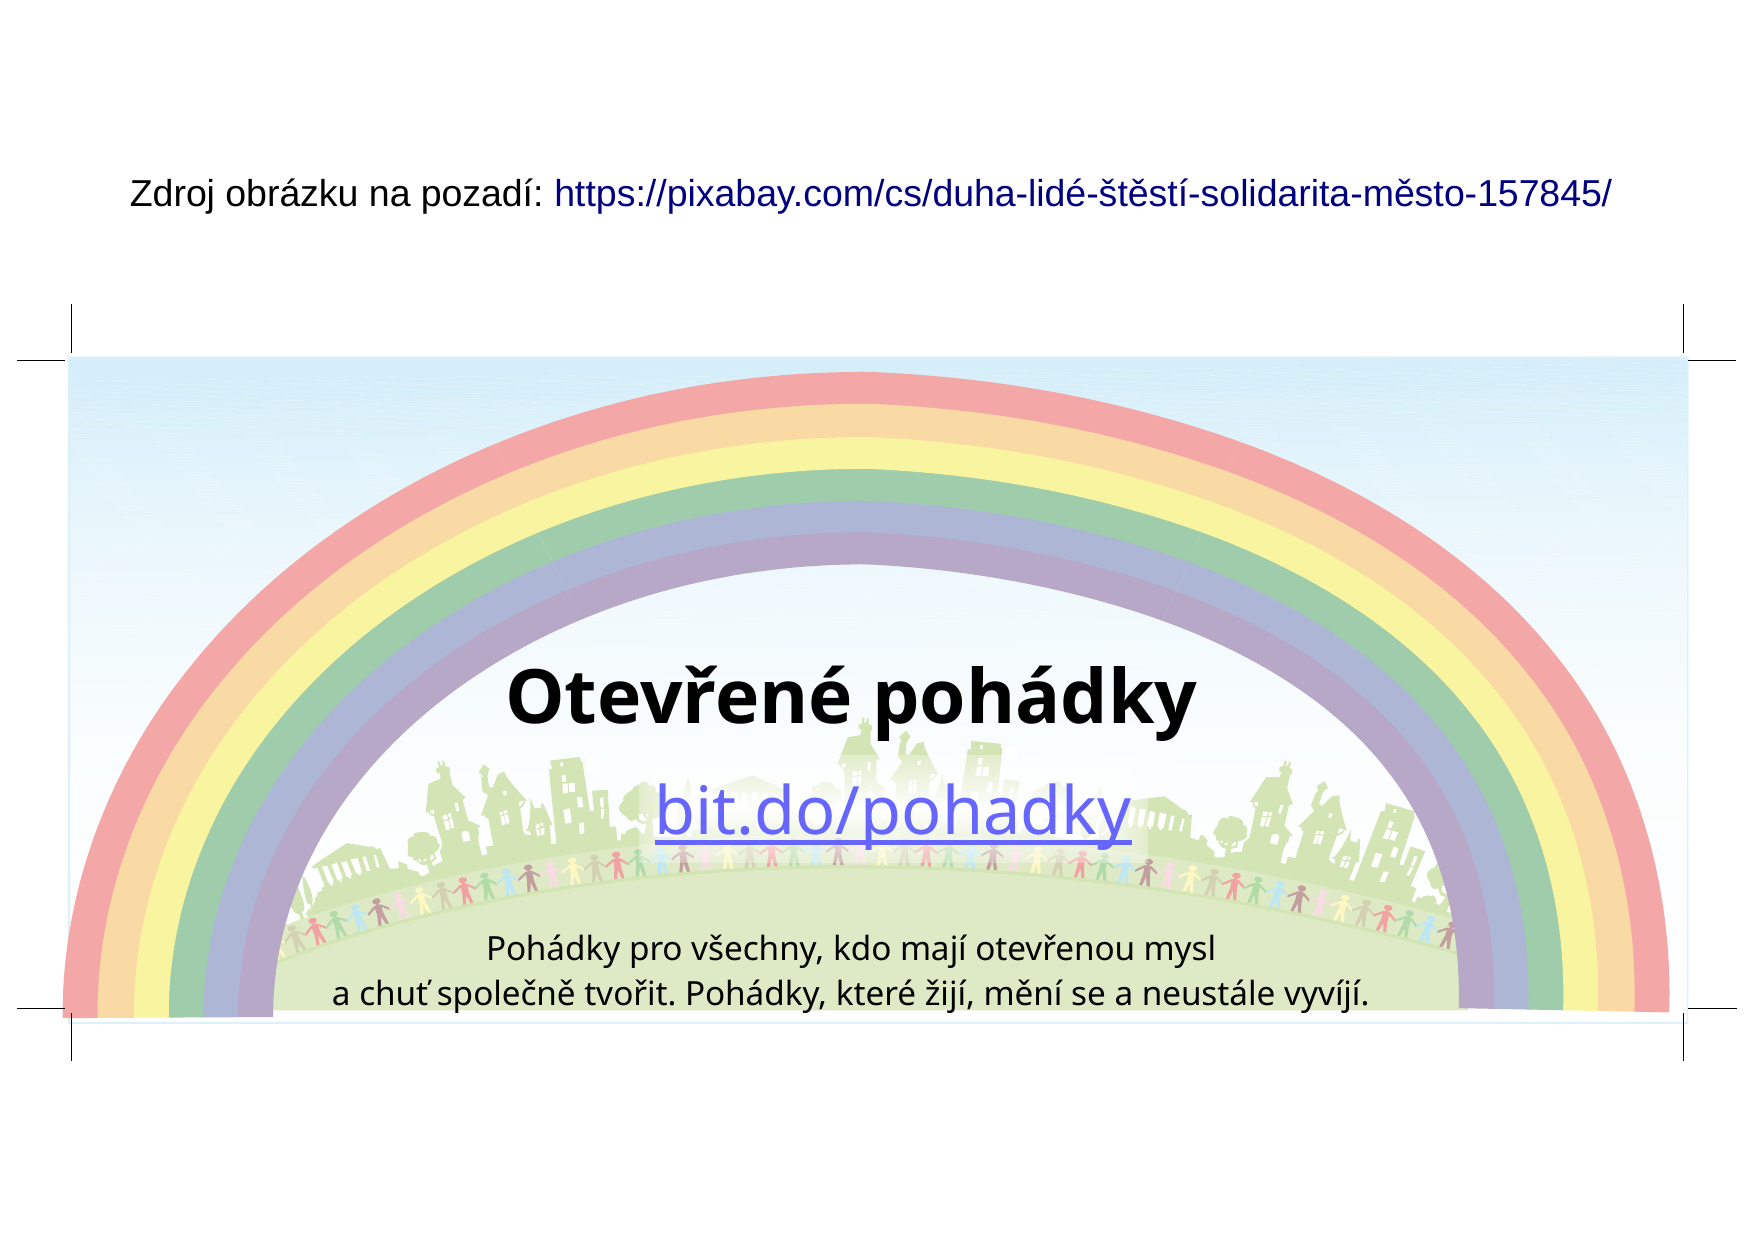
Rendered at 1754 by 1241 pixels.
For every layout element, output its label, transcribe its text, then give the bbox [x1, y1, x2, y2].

text_box Zdroj obrázku na pozadí: https://pixabay.com/cs/duha-lidé-štěstí-solidarita-město-157845/ [115, 165, 1626, 223]
picture [53, 339, 1689, 1025]
text_box Otevřené pohádky Pohádky pro všechny, kdo mají otevřenou mysl a chuť společně tvořit. Pohádky, které žijí, mění se a neustále vyvíjí. [317, 618, 1441, 1040]
text_box bit.do/pohadky [639, 755, 1110, 863]
